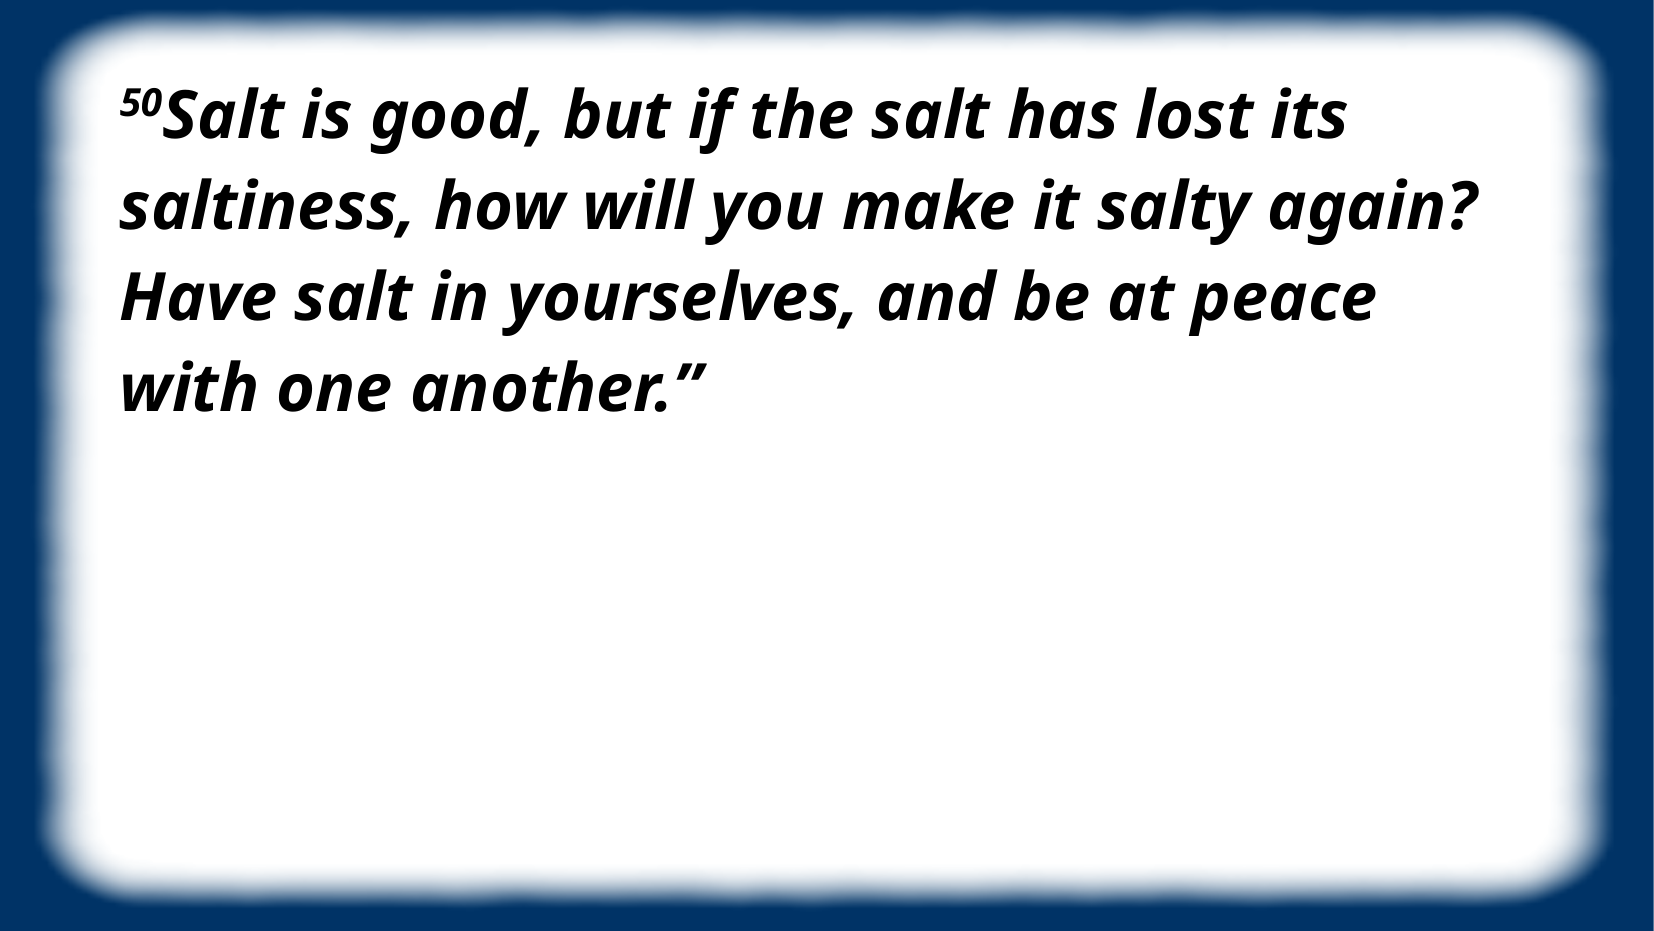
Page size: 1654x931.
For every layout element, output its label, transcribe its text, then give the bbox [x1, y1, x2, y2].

text_box 50Salt is good, but if the salt has lost its saltiness, how will you make it salty again? Have salt in yourselves, and be at peace with one another.” [105, 60, 1546, 430]
picture [0, 0, 1654, 931]
